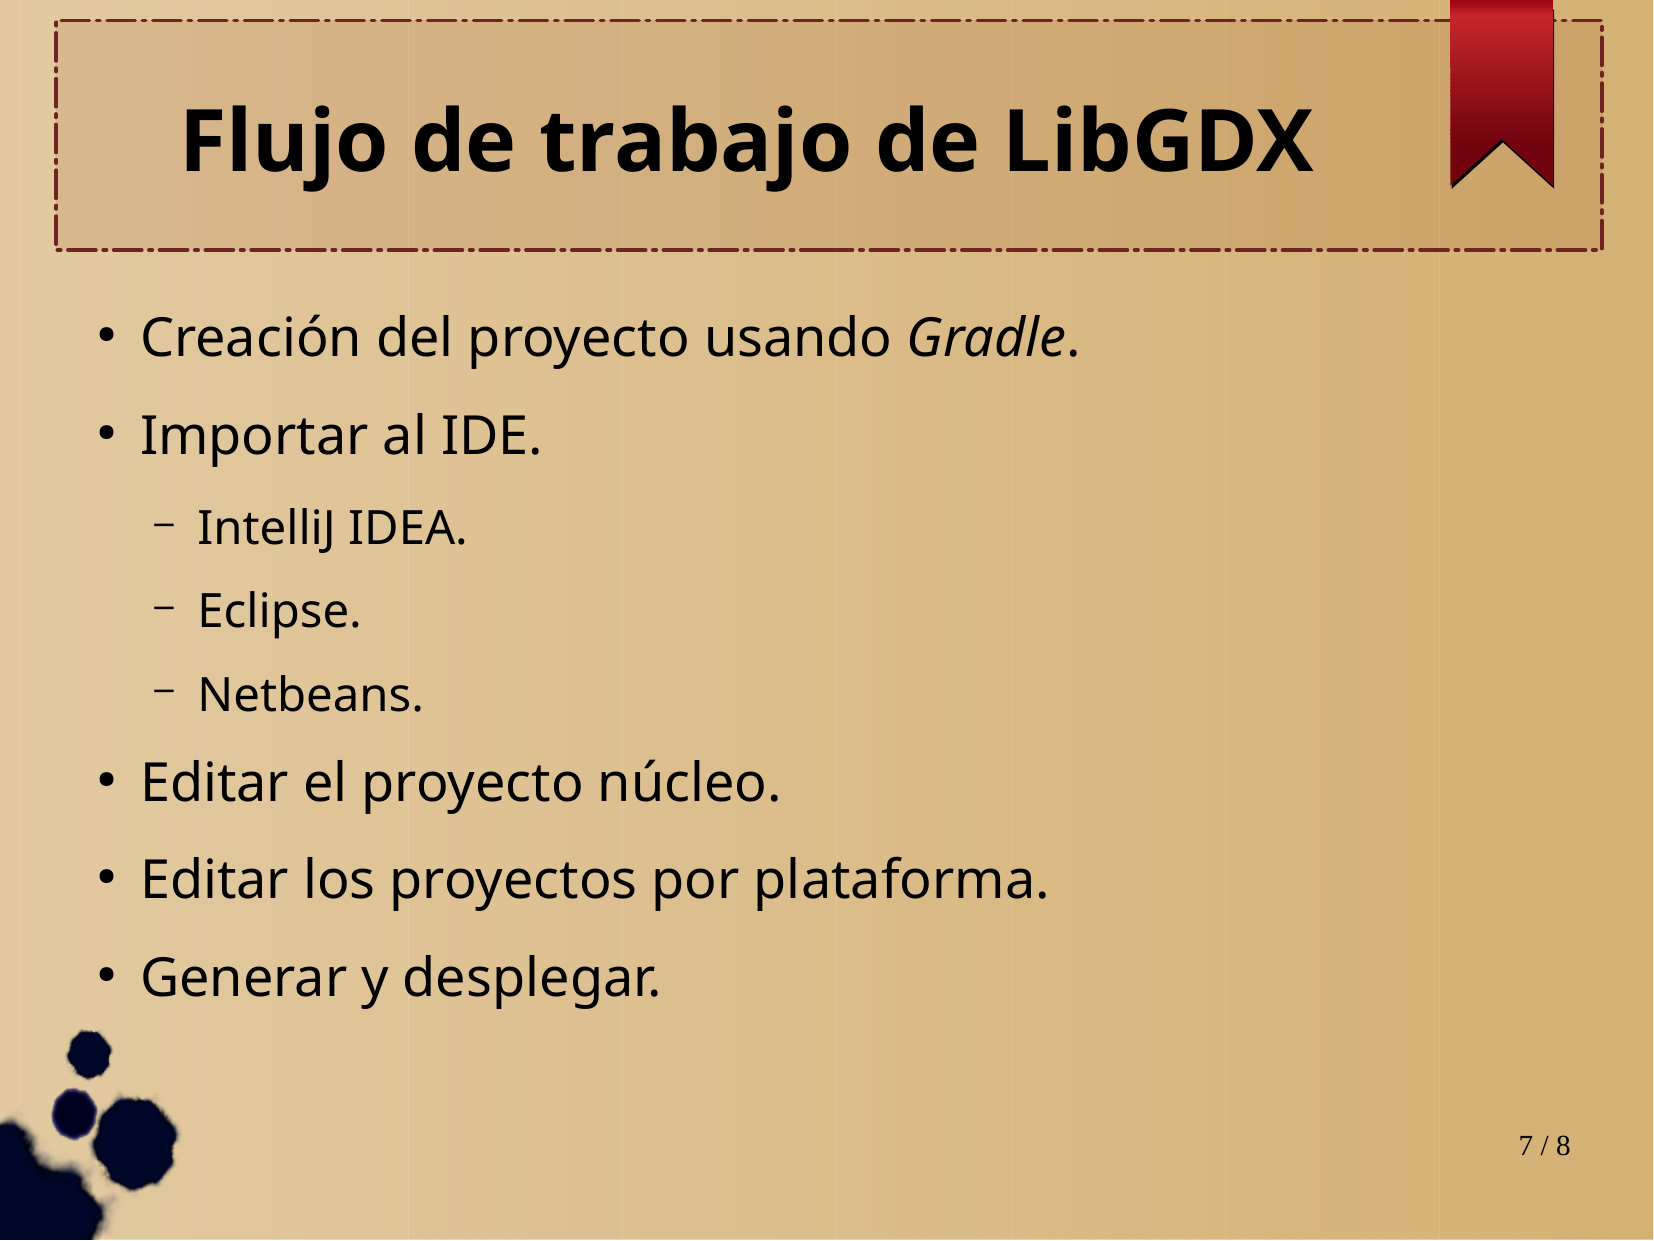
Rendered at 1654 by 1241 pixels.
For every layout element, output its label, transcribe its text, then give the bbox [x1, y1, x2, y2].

title Flujo de trabajo de LibGDX [82, 47, 1412, 229]
list Creación del proyecto usando Gradle. Importar al IDE. IntelliJ IDEA. Eclipse. Netbeans. Editar el proyecto núcleo. Editar los proyectos por plataforma. Generar y desplegar. [82, 299, 1571, 1019]
